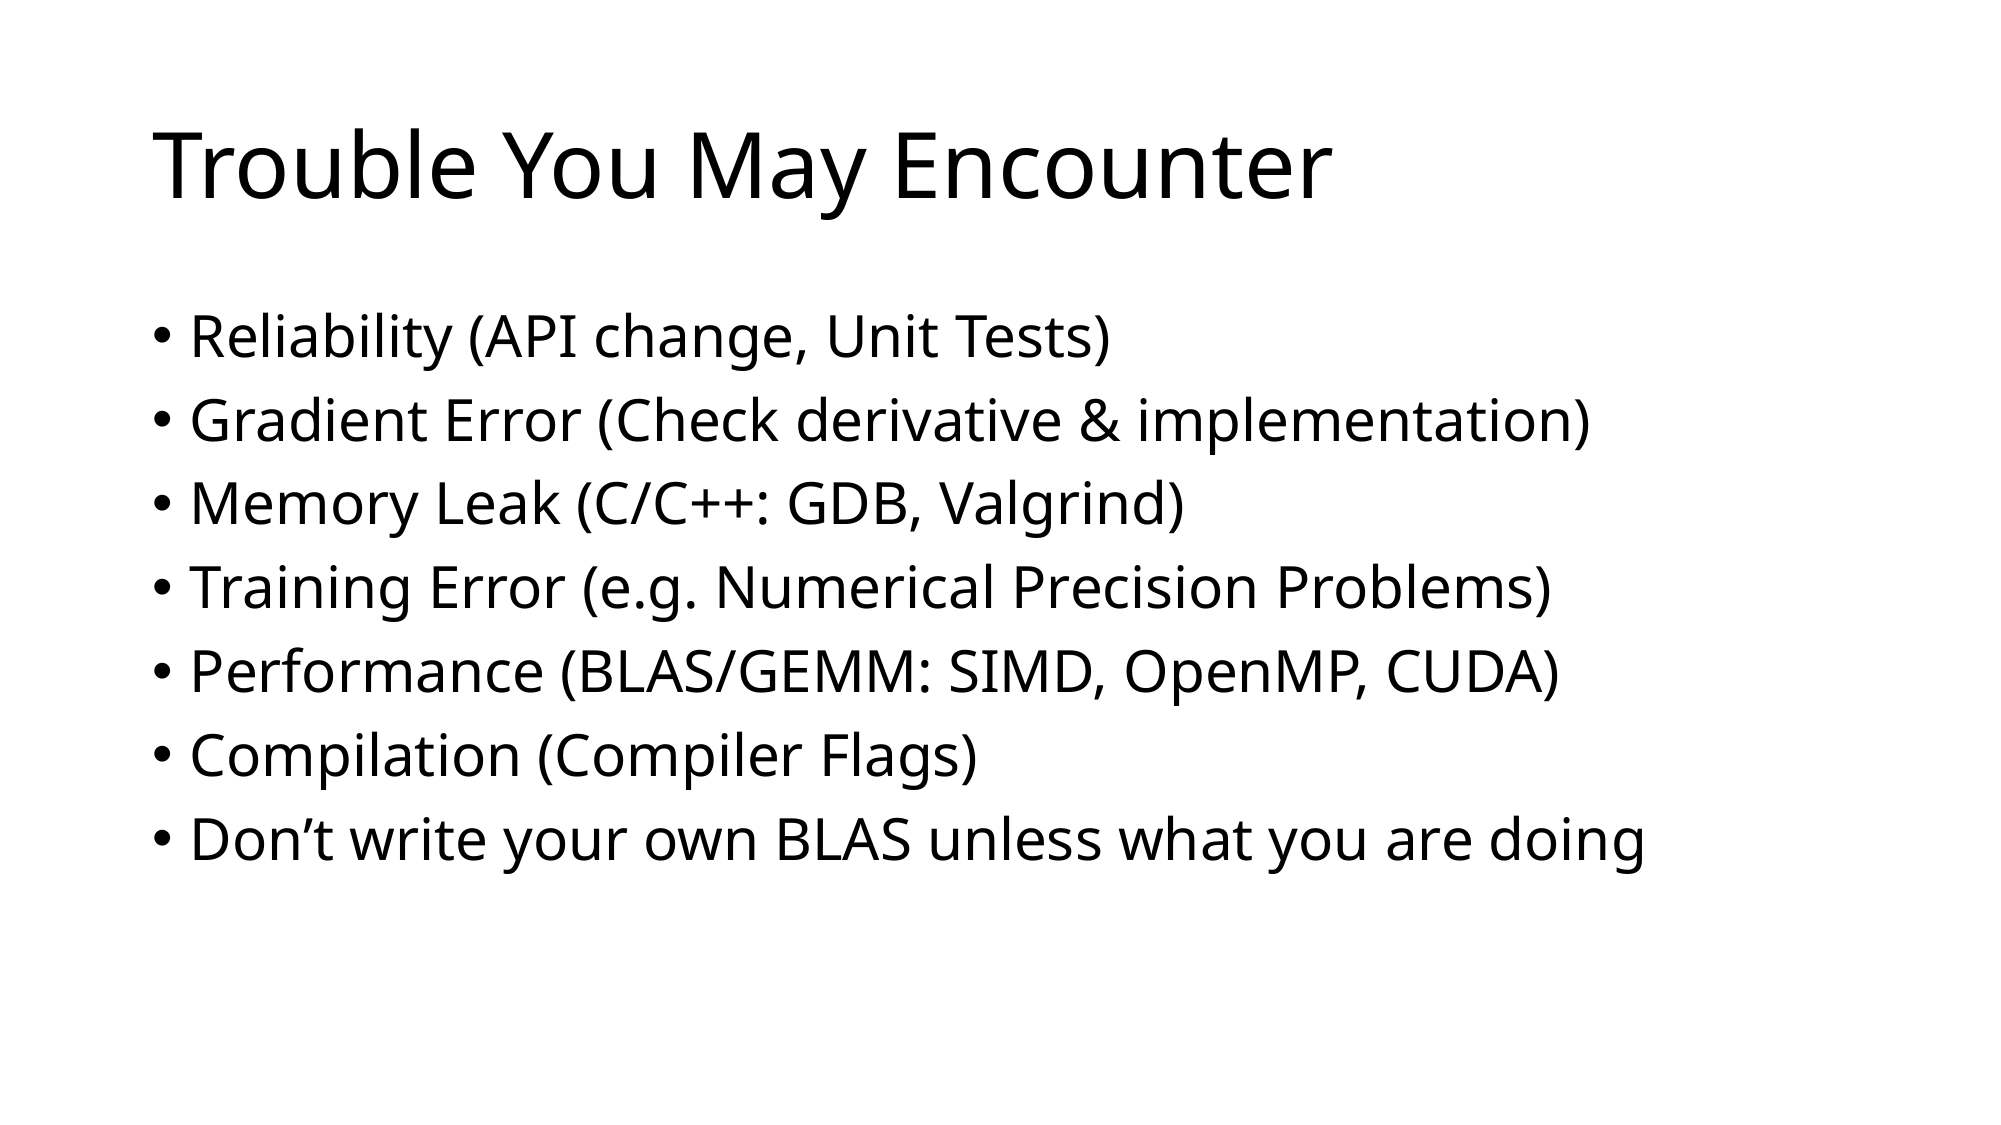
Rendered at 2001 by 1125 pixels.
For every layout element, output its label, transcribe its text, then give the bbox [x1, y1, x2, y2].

list Reliability (API change, Unit Tests) Gradient Error (Check derivative & implementation) Memory Leak (C/C++: GDB, Valgrind) Training Error (e.g. Numerical Precision Problems) Performance (BLAS/GEMM: SIMD, OpenMP, CUDA) Compilation (Compiler Flags) Don’t write your own BLAS unless what you are doing [137, 299, 1863, 1014]
title Trouble You May Encounter [137, 59, 1863, 278]
